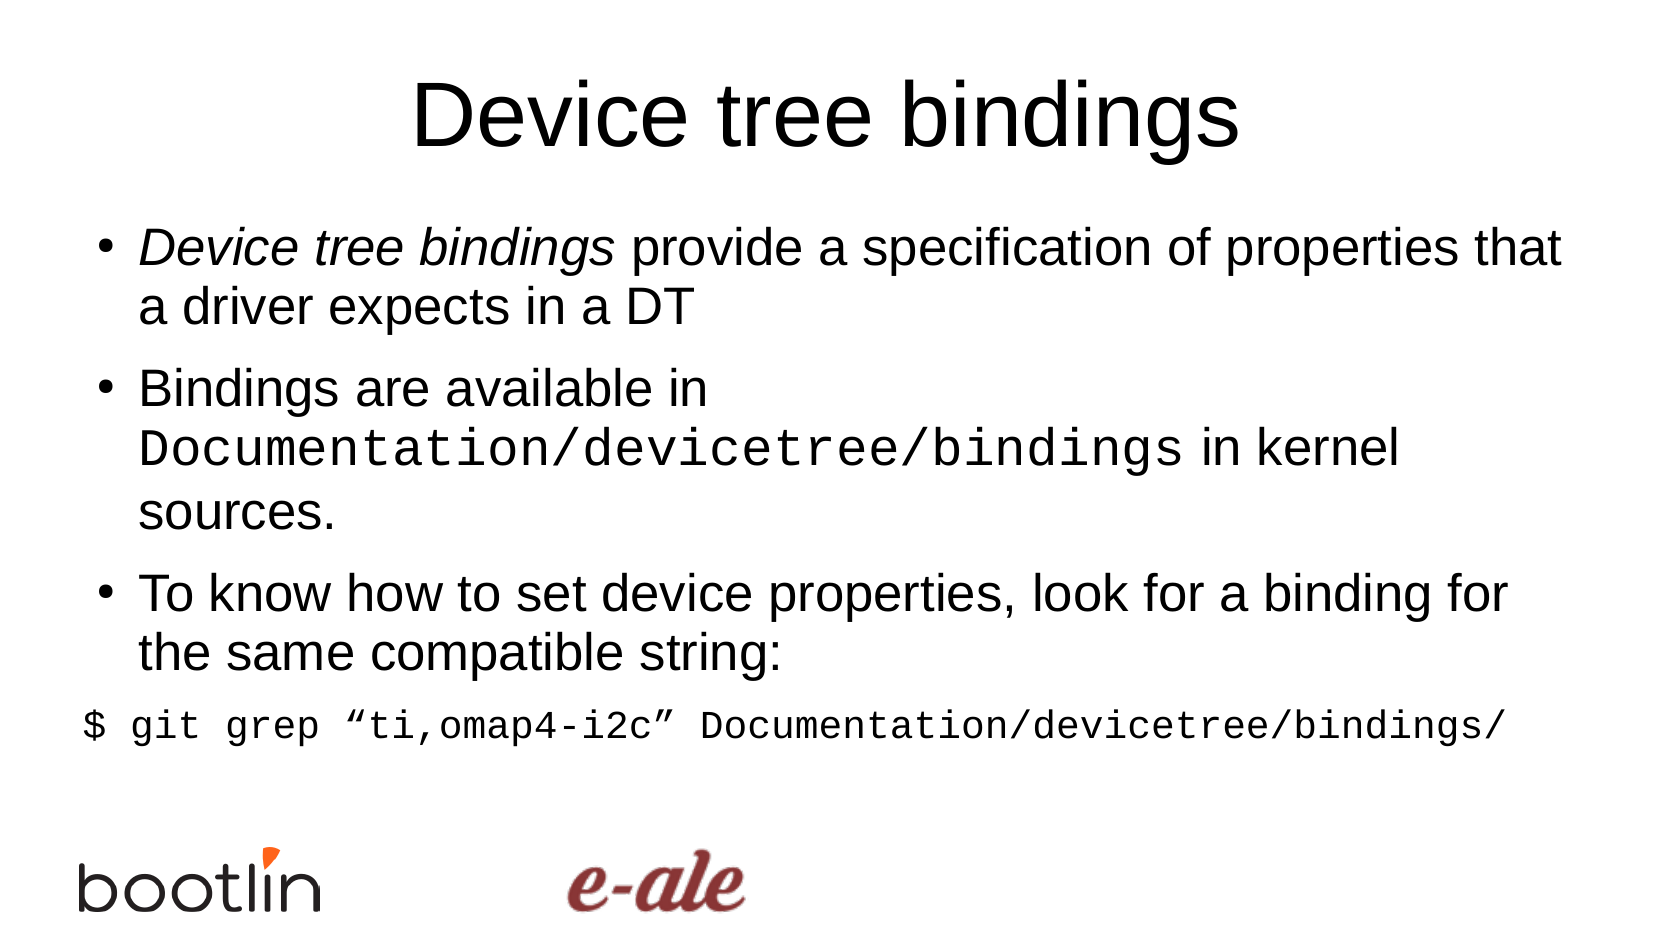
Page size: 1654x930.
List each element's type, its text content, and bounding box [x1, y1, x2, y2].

list Device tree bindings provide a specification of properties that a driver expects in a DT Bindings are available in Documentation/devicetree/bindings in kernel sources. To know how to set device properties, look for a binding for the same compatible string: $ git grep “ti,omap4-i2c” Documentation/devicetree/bindings/ [82, 217, 1571, 757]
picture [79, 847, 320, 912]
title Device tree bindings [82, 37, 1571, 193]
picture [565, 847, 749, 915]
